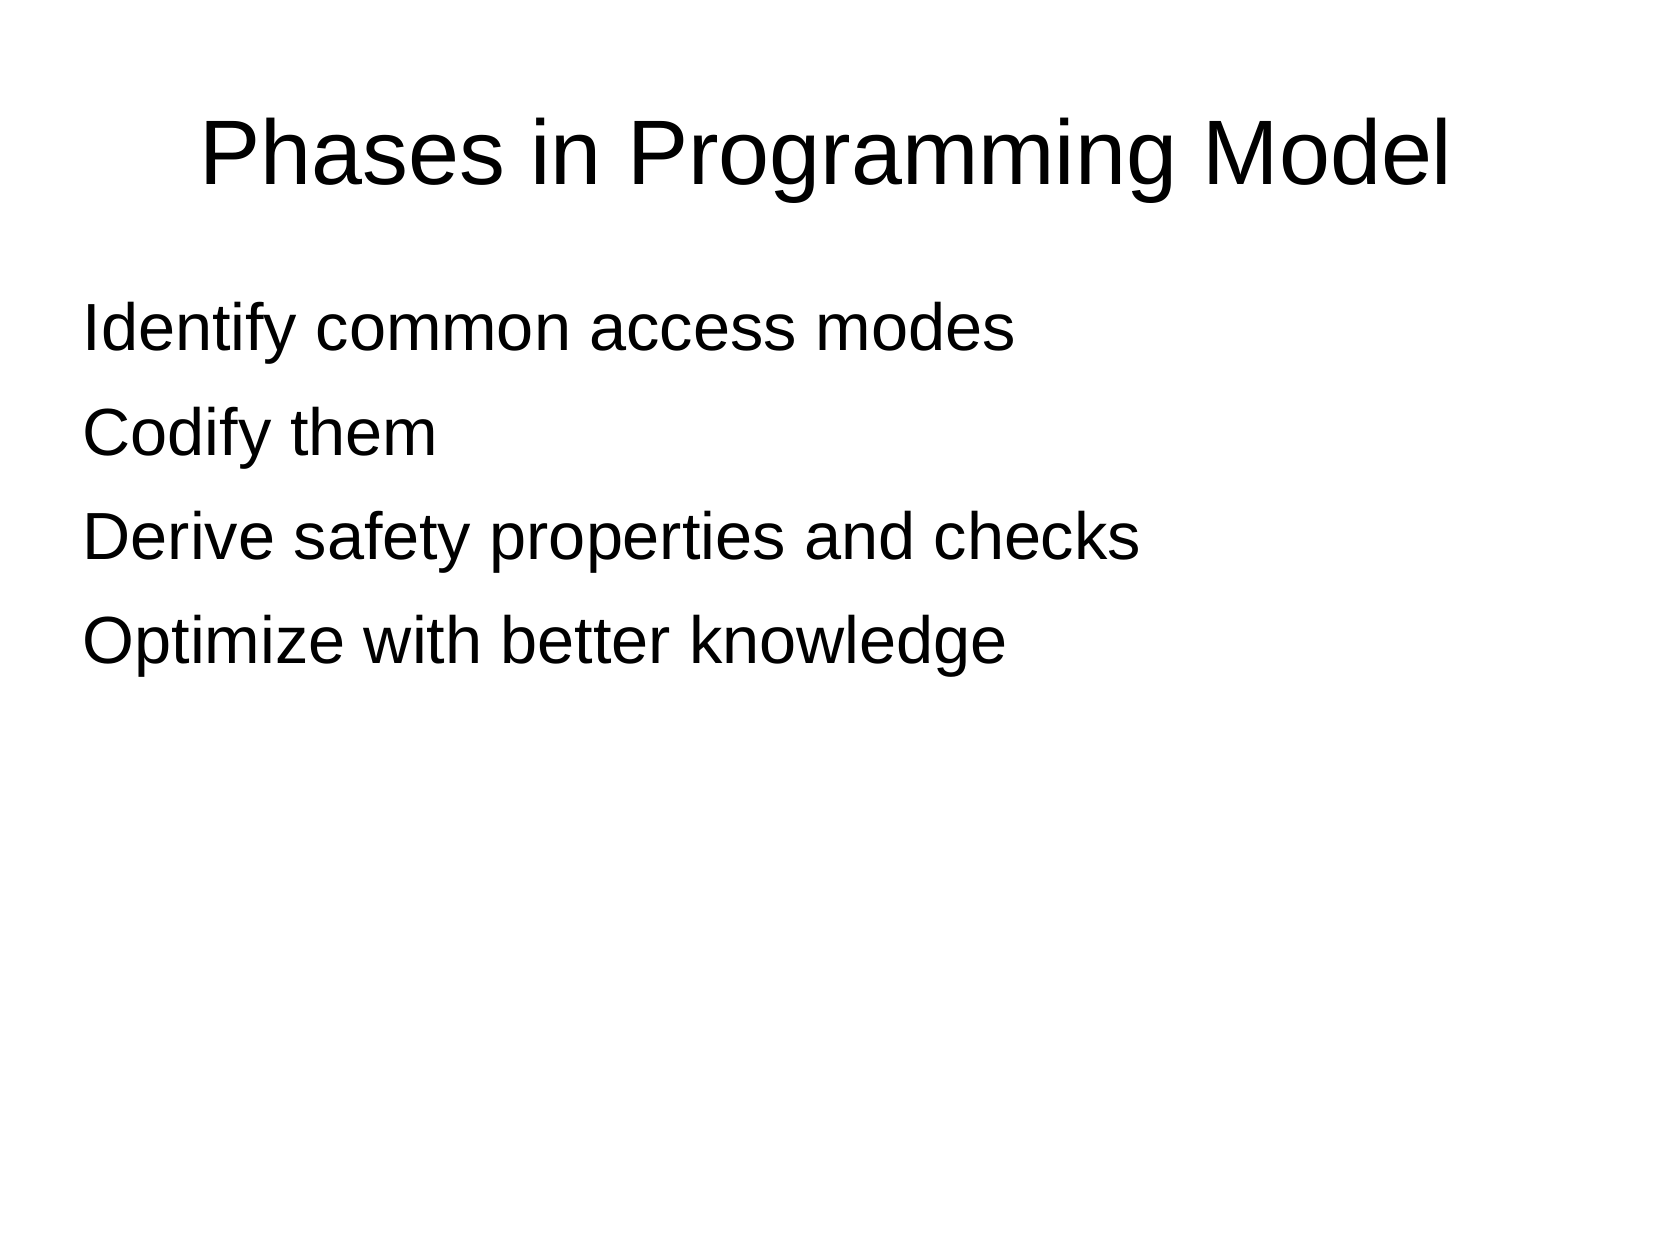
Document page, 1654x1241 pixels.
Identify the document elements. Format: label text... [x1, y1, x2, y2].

title Phases in Programming Model [82, 56, 1571, 250]
list Identify common access modes Codify them Derive safety properties and checks Optimize with better knowledge [82, 290, 1571, 1094]
